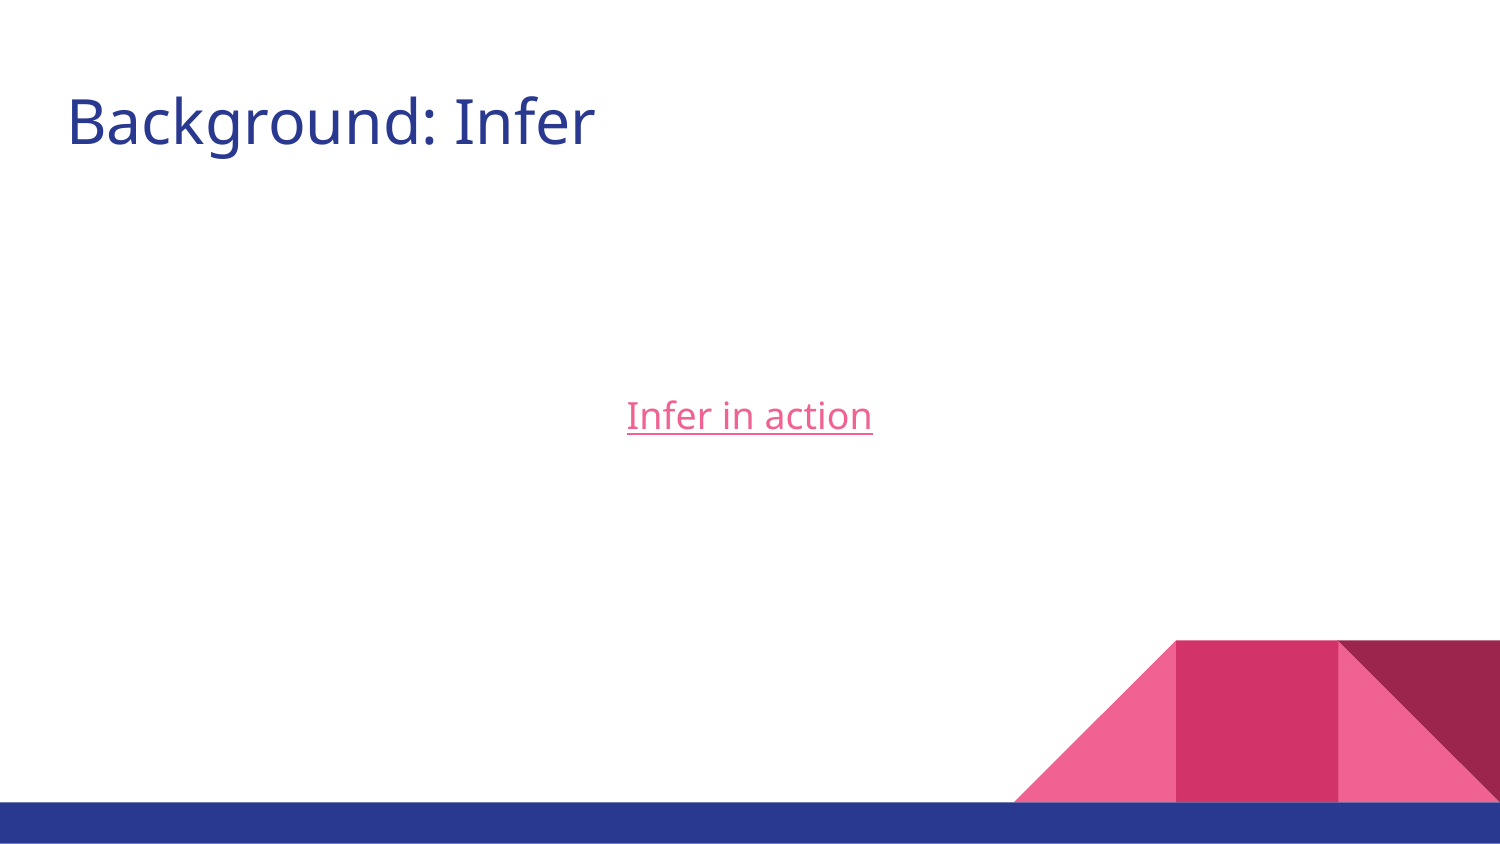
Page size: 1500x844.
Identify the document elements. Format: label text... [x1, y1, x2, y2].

title Background: Infer [51, 67, 1449, 167]
list Infer in action [51, 201, 1449, 626]
